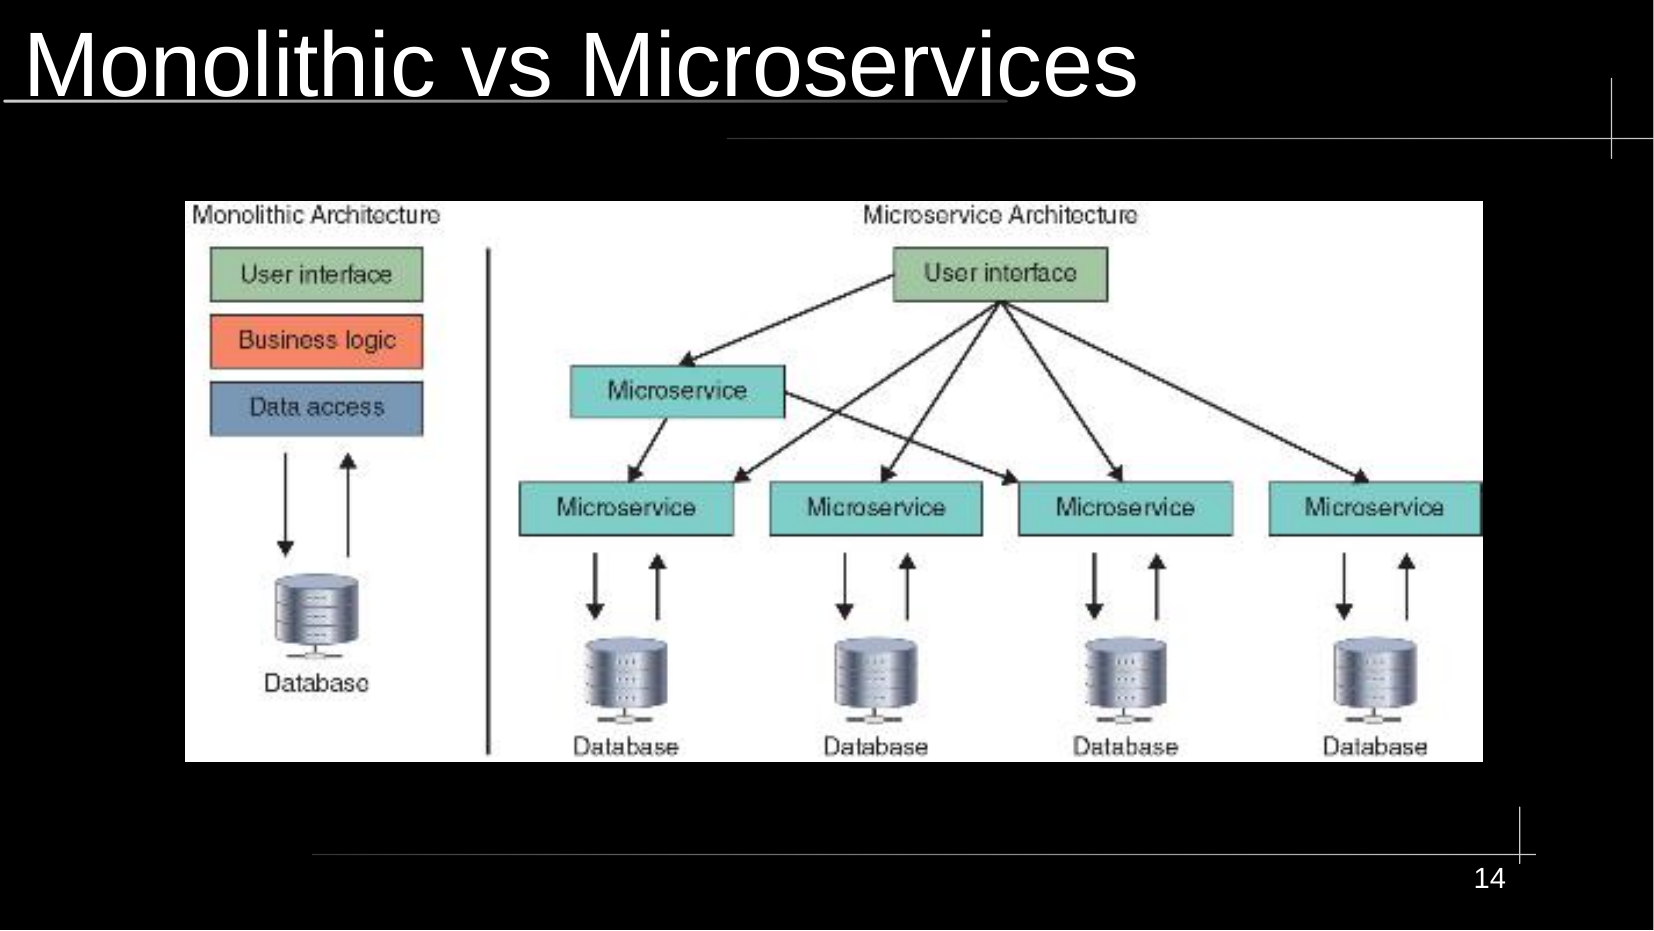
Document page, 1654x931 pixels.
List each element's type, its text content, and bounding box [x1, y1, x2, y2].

picture [185, 201, 1483, 762]
title Monolithic vs Microservices [23, 11, 1589, 119]
